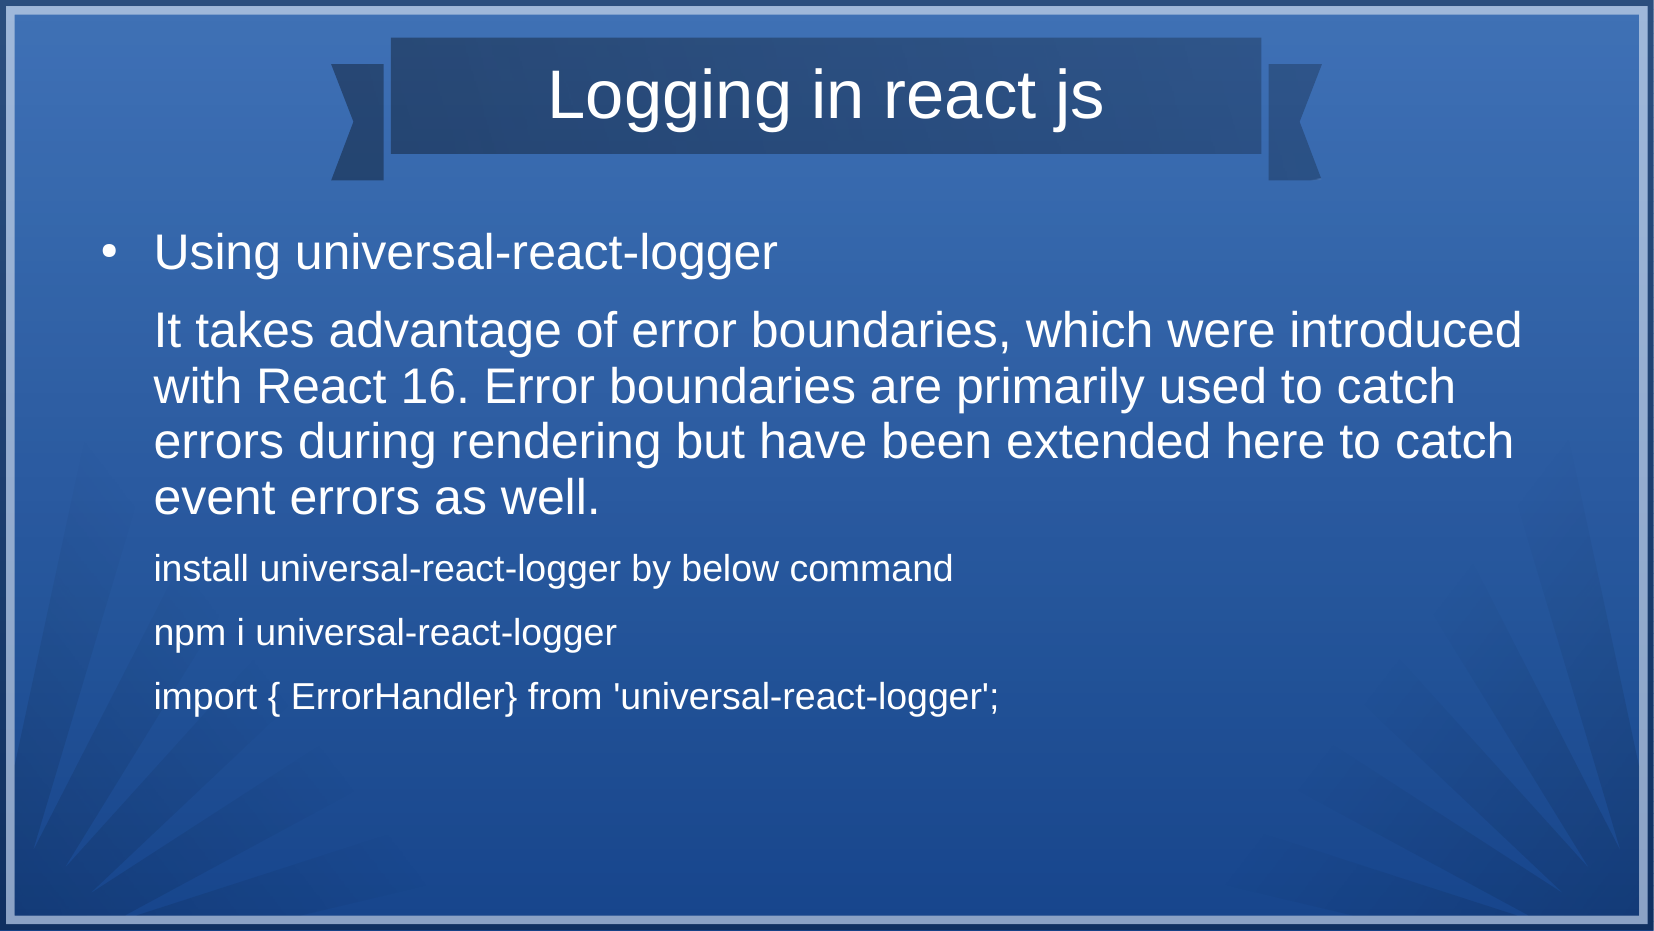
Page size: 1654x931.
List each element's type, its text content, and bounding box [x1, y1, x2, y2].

list Using universal-react-logger It takes advantage of error boundaries, which were introduced with React 16. Error boundaries are primarily used to catch errors during rendering but have been extended here to catch event errors as well. install universal-react-logger by below command npm i universal-react-logger import { ErrorHandler} from 'universal-react-logger'; [82, 224, 1571, 848]
title Logging in react js [389, 35, 1264, 154]
